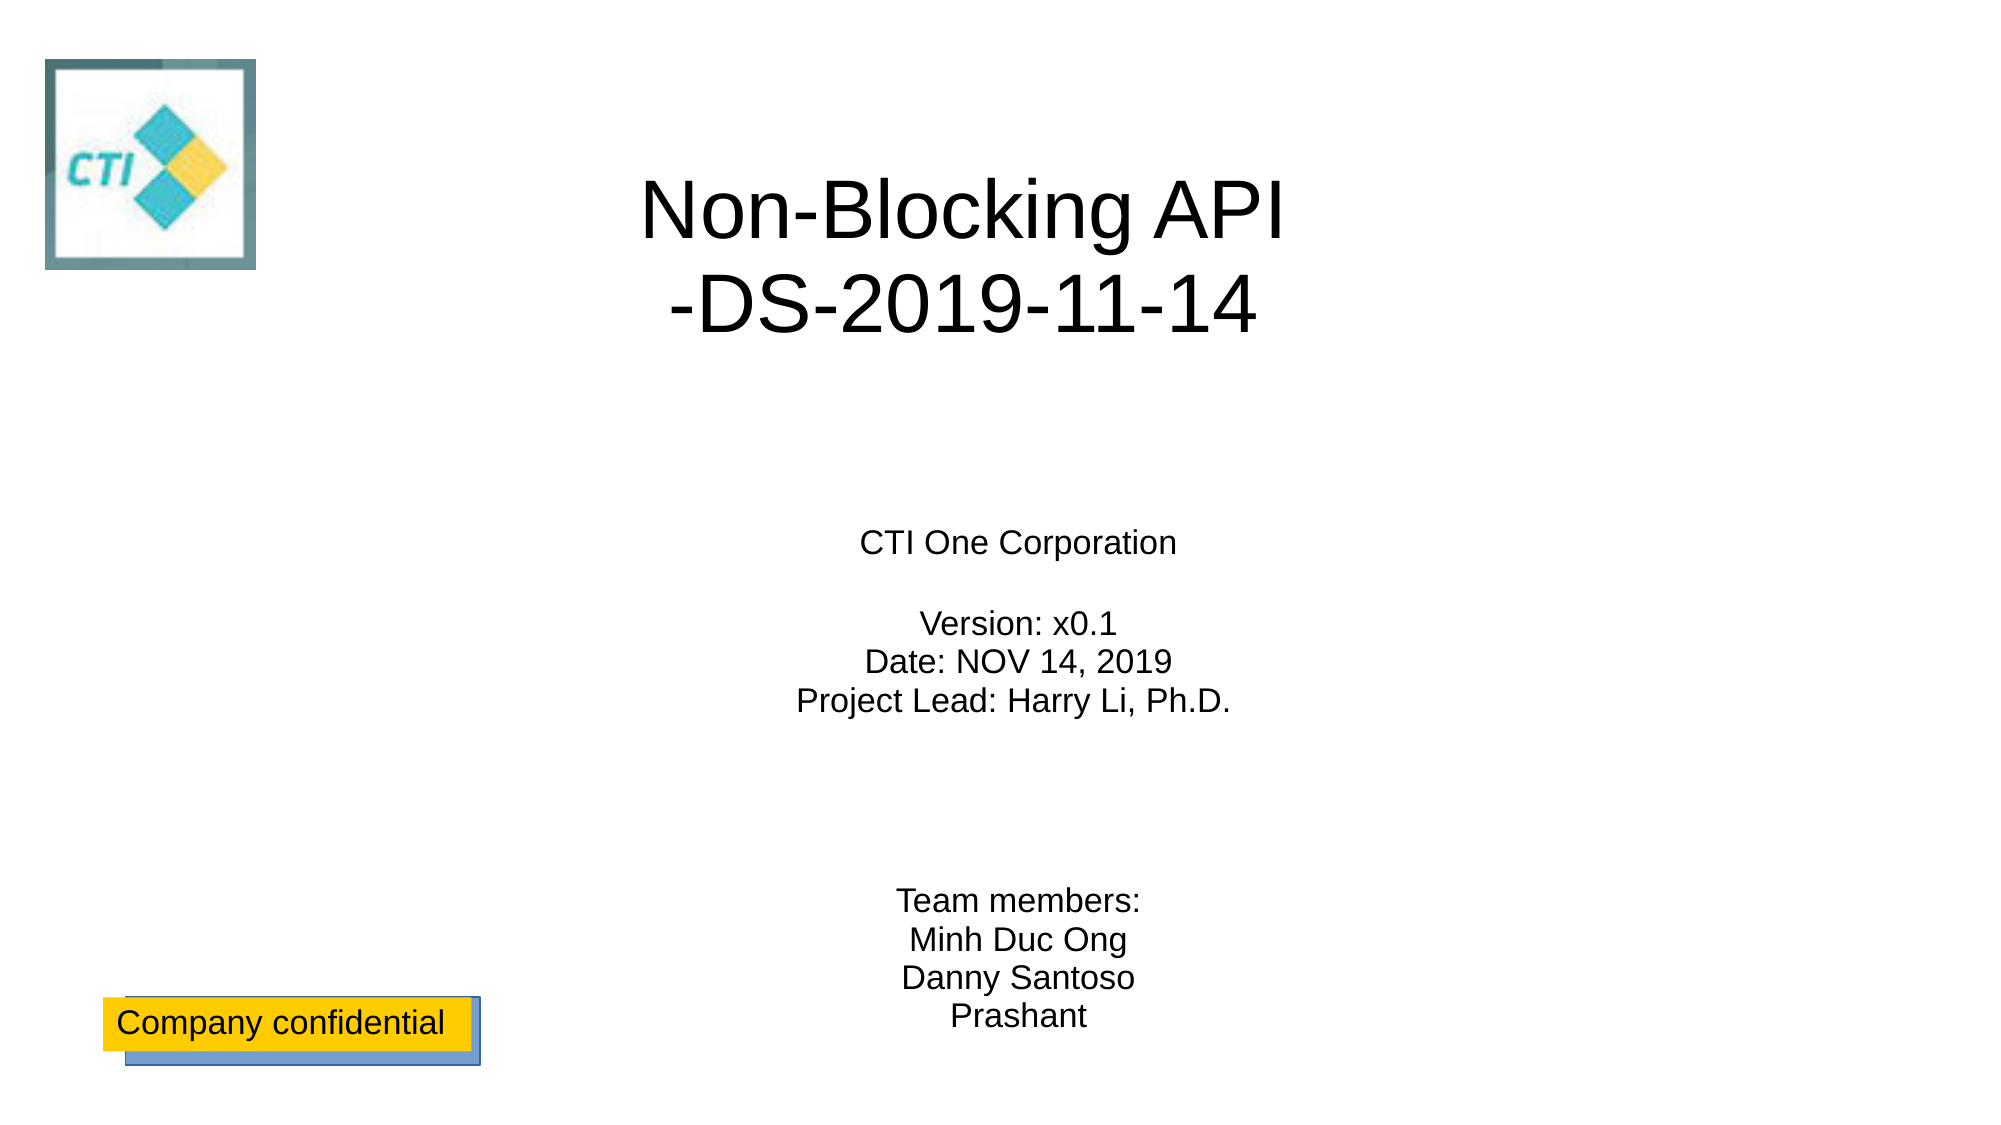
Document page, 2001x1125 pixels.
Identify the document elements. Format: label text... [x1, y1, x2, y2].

text_box [125, 997, 480, 1065]
text_box Non-Blocking API -DS-2019-11-14 [233, 160, 1695, 354]
picture [45, 59, 256, 271]
text_box CTI One Corporation Version: x0.1 Date: NOV 14, 2019 Project Lead: Harry Li, Ph.D. Team members: Minh Duc Ong Danny Santoso Prashant [535, 517, 1502, 994]
text_box Company confidential [103, 997, 472, 1052]
